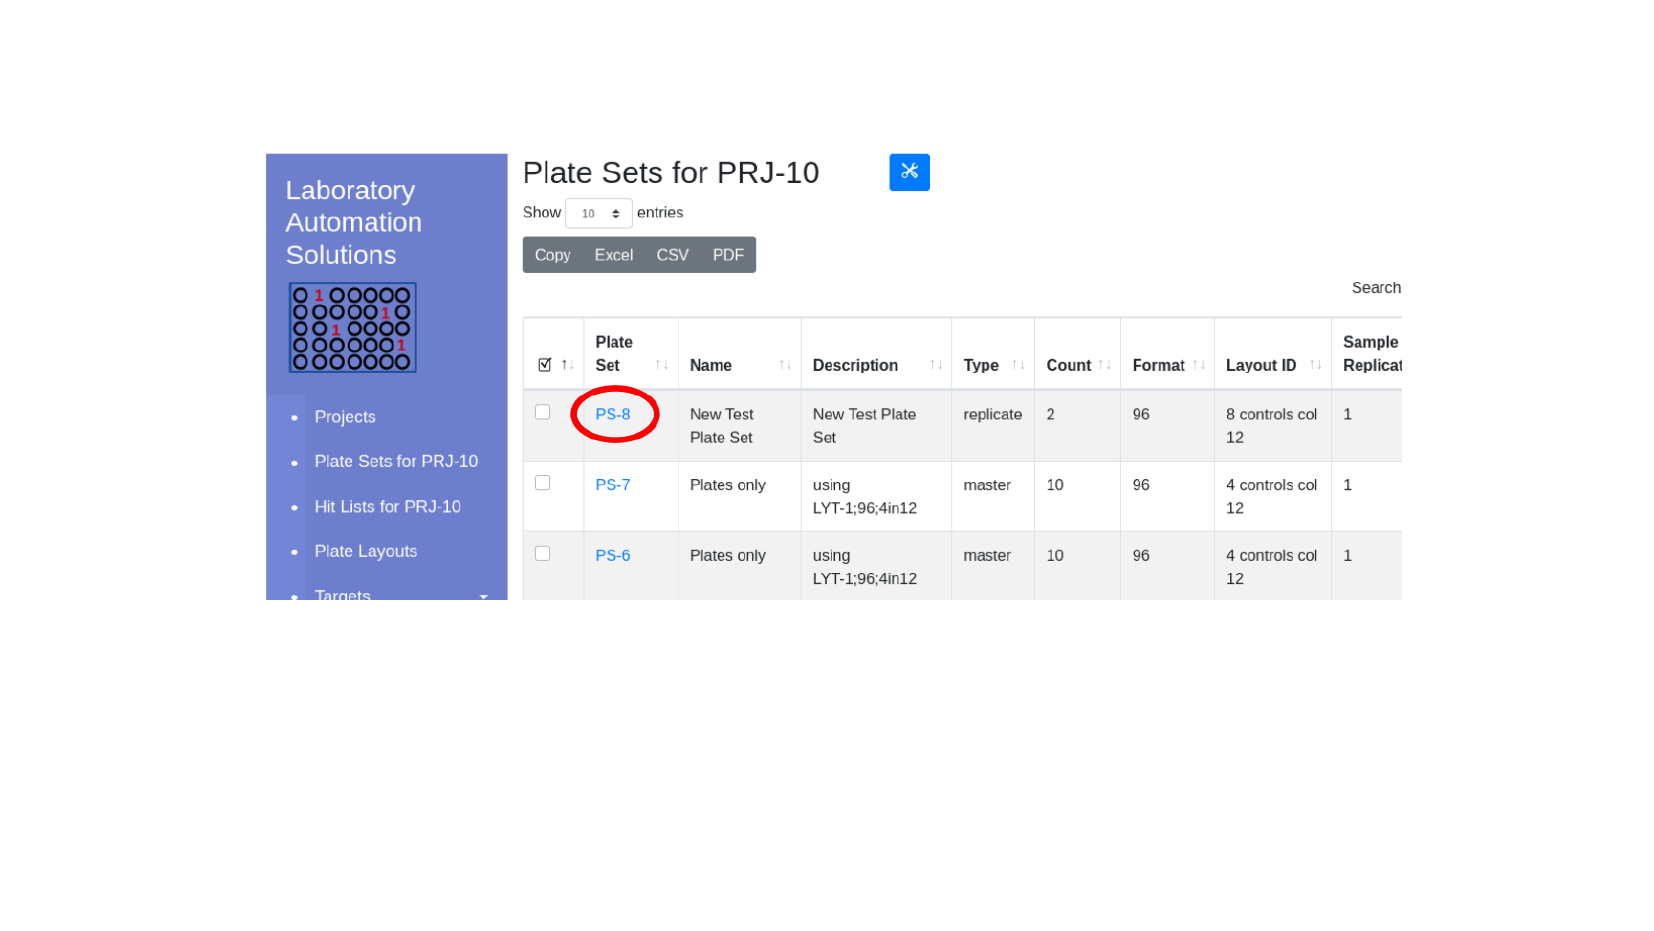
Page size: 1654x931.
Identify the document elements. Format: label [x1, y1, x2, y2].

picture [262, 149, 1402, 620]
